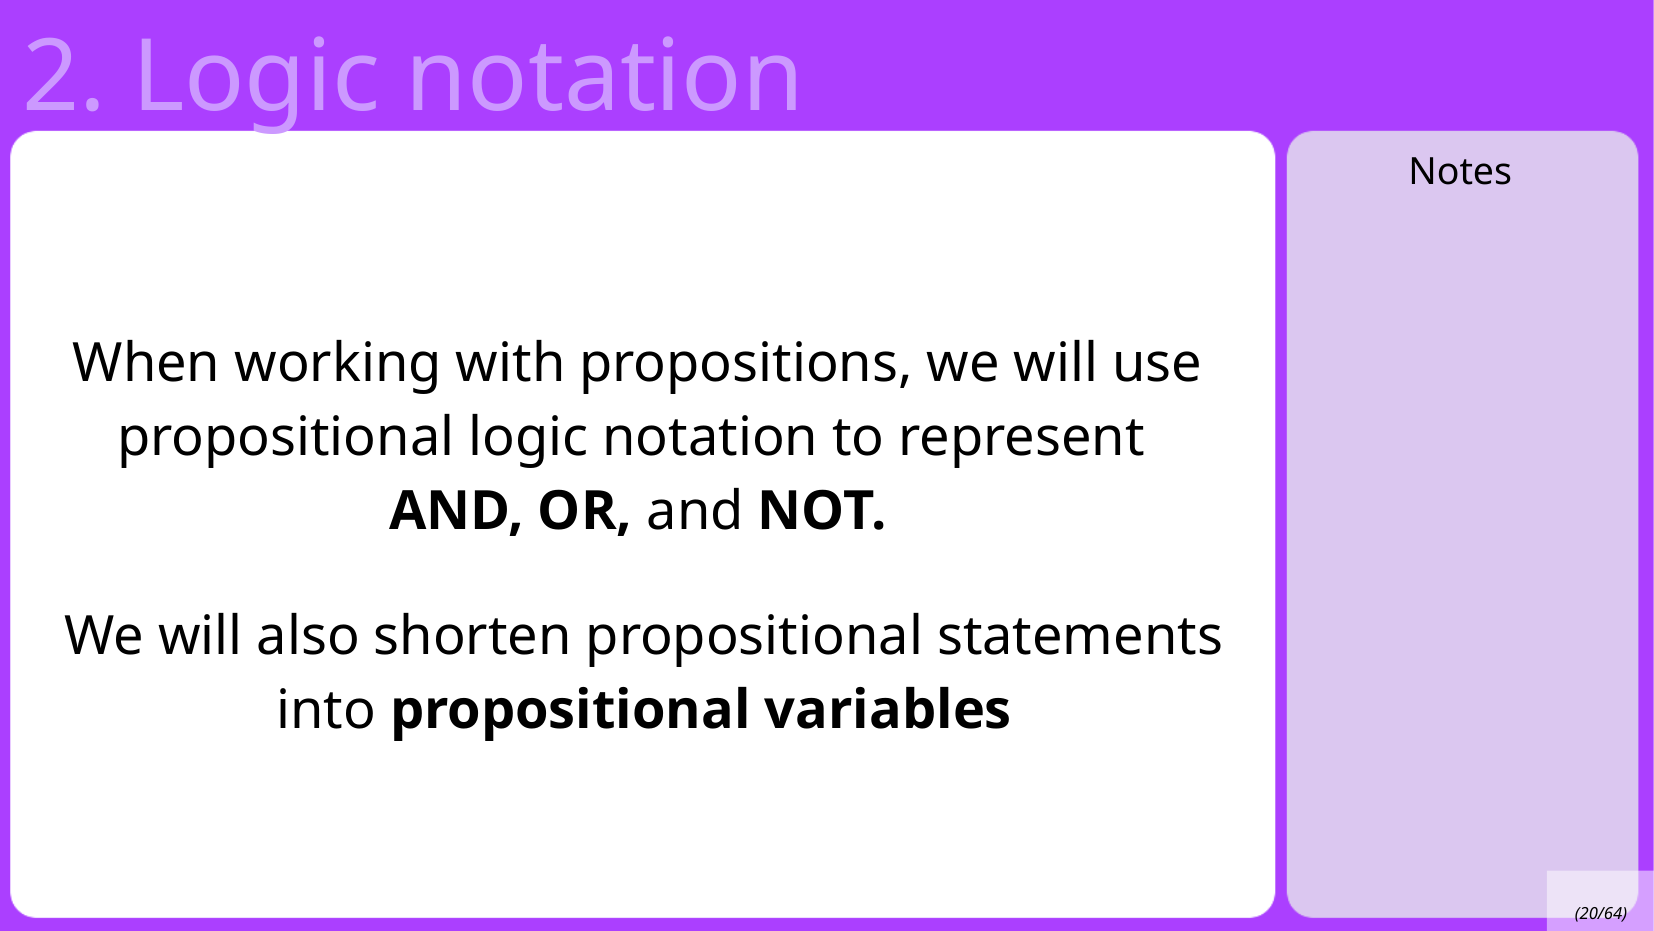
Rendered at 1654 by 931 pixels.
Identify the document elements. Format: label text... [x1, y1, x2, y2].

text_box When working with propositions, we will use propositional logic notation to represent AND, OR, and NOT. [39, 276, 1237, 593]
text_box Notes [1290, 141, 1631, 199]
picture [0, 0, 1654, 931]
text_box (<number>/64) [1546, 877, 1654, 931]
text_box We will also shorten propositional statements into propositional variables [45, 512, 1243, 829]
table_cell False [1546, 870, 1654, 877]
title 2. Logic notation [22, 13, 1511, 130]
